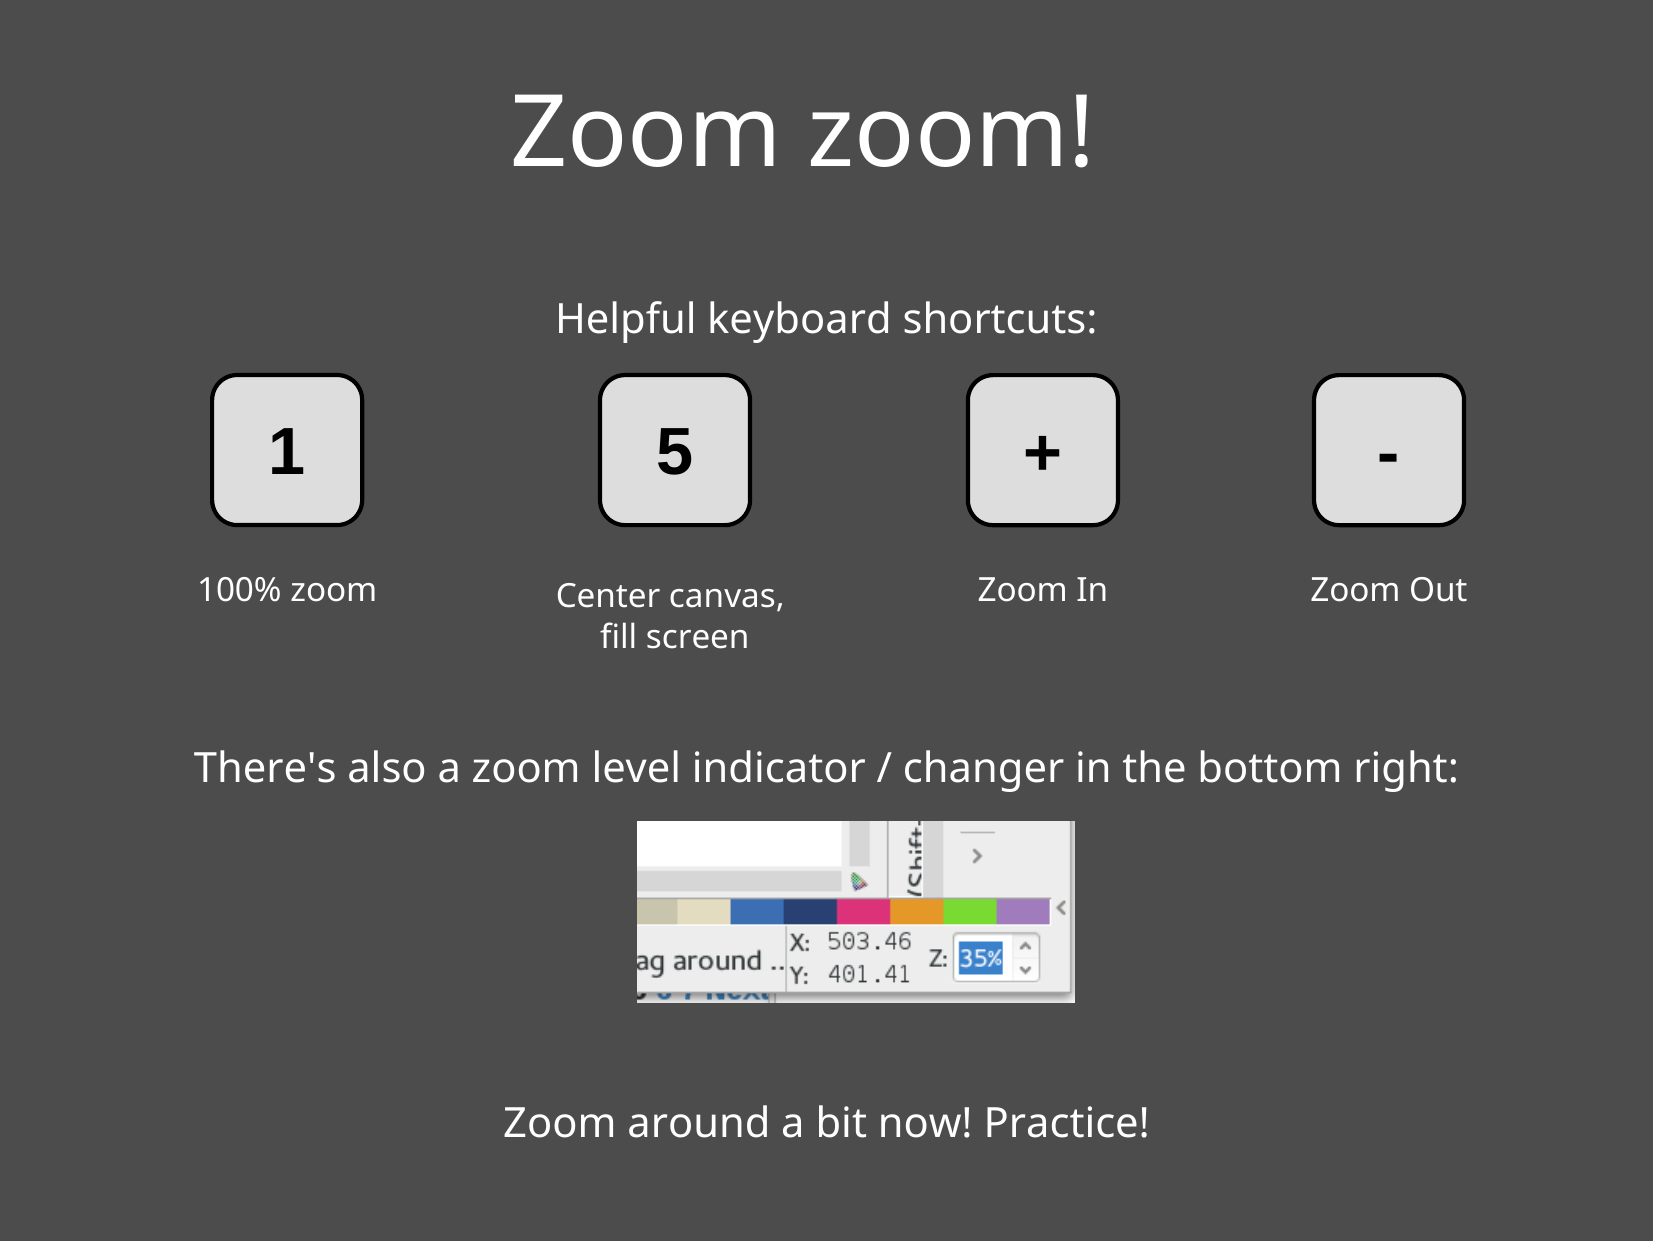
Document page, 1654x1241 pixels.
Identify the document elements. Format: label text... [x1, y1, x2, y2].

title There's also a zoom level indicator / changer in the bottom right: [132, 693, 1521, 842]
text_box [1314, 393, 1465, 526]
text_box [212, 393, 363, 526]
text_box [600, 393, 751, 526]
title Helpful keyboard shortcuts: [132, 244, 1521, 393]
text_box 1 [253, 407, 321, 497]
text_box + [1008, 407, 1078, 497]
text_box 5 [641, 407, 709, 497]
title Center canvas, fill screen [525, 570, 826, 662]
picture [637, 842, 1075, 1003]
title 100% zoom [161, 546, 413, 638]
title Zoom Out [1278, 546, 1501, 638]
title Zoom In [953, 546, 1133, 638]
text_box - [1363, 407, 1416, 497]
text_box [967, 393, 1118, 526]
title Zoom around a bit now! Practice! [132, 1047, 1521, 1196]
title Zoom zoom! [53, 6, 1554, 269]
